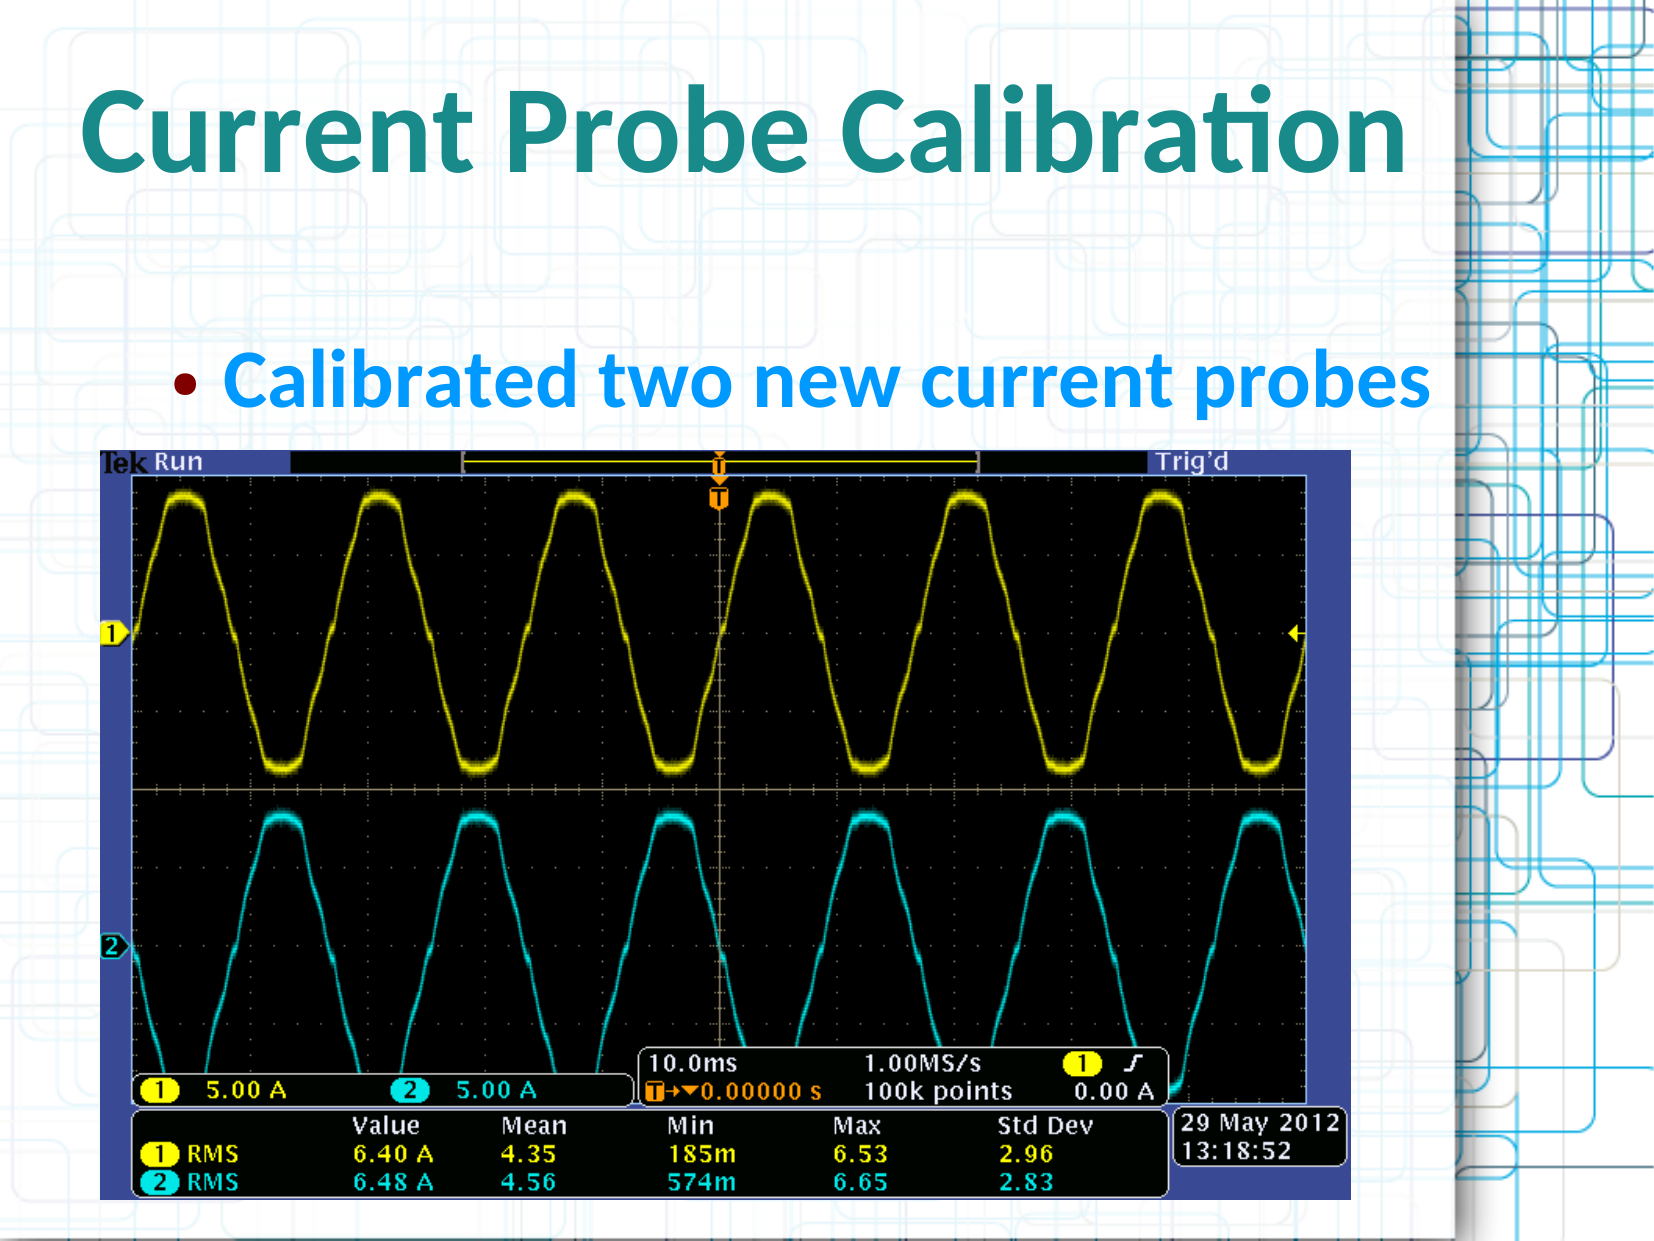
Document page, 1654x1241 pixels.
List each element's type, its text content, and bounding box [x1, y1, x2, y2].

list Calibrated two new current probes [152, 344, 1534, 1127]
picture [0, 0, 1654, 1241]
title Current Probe Calibration [66, 37, 1426, 245]
